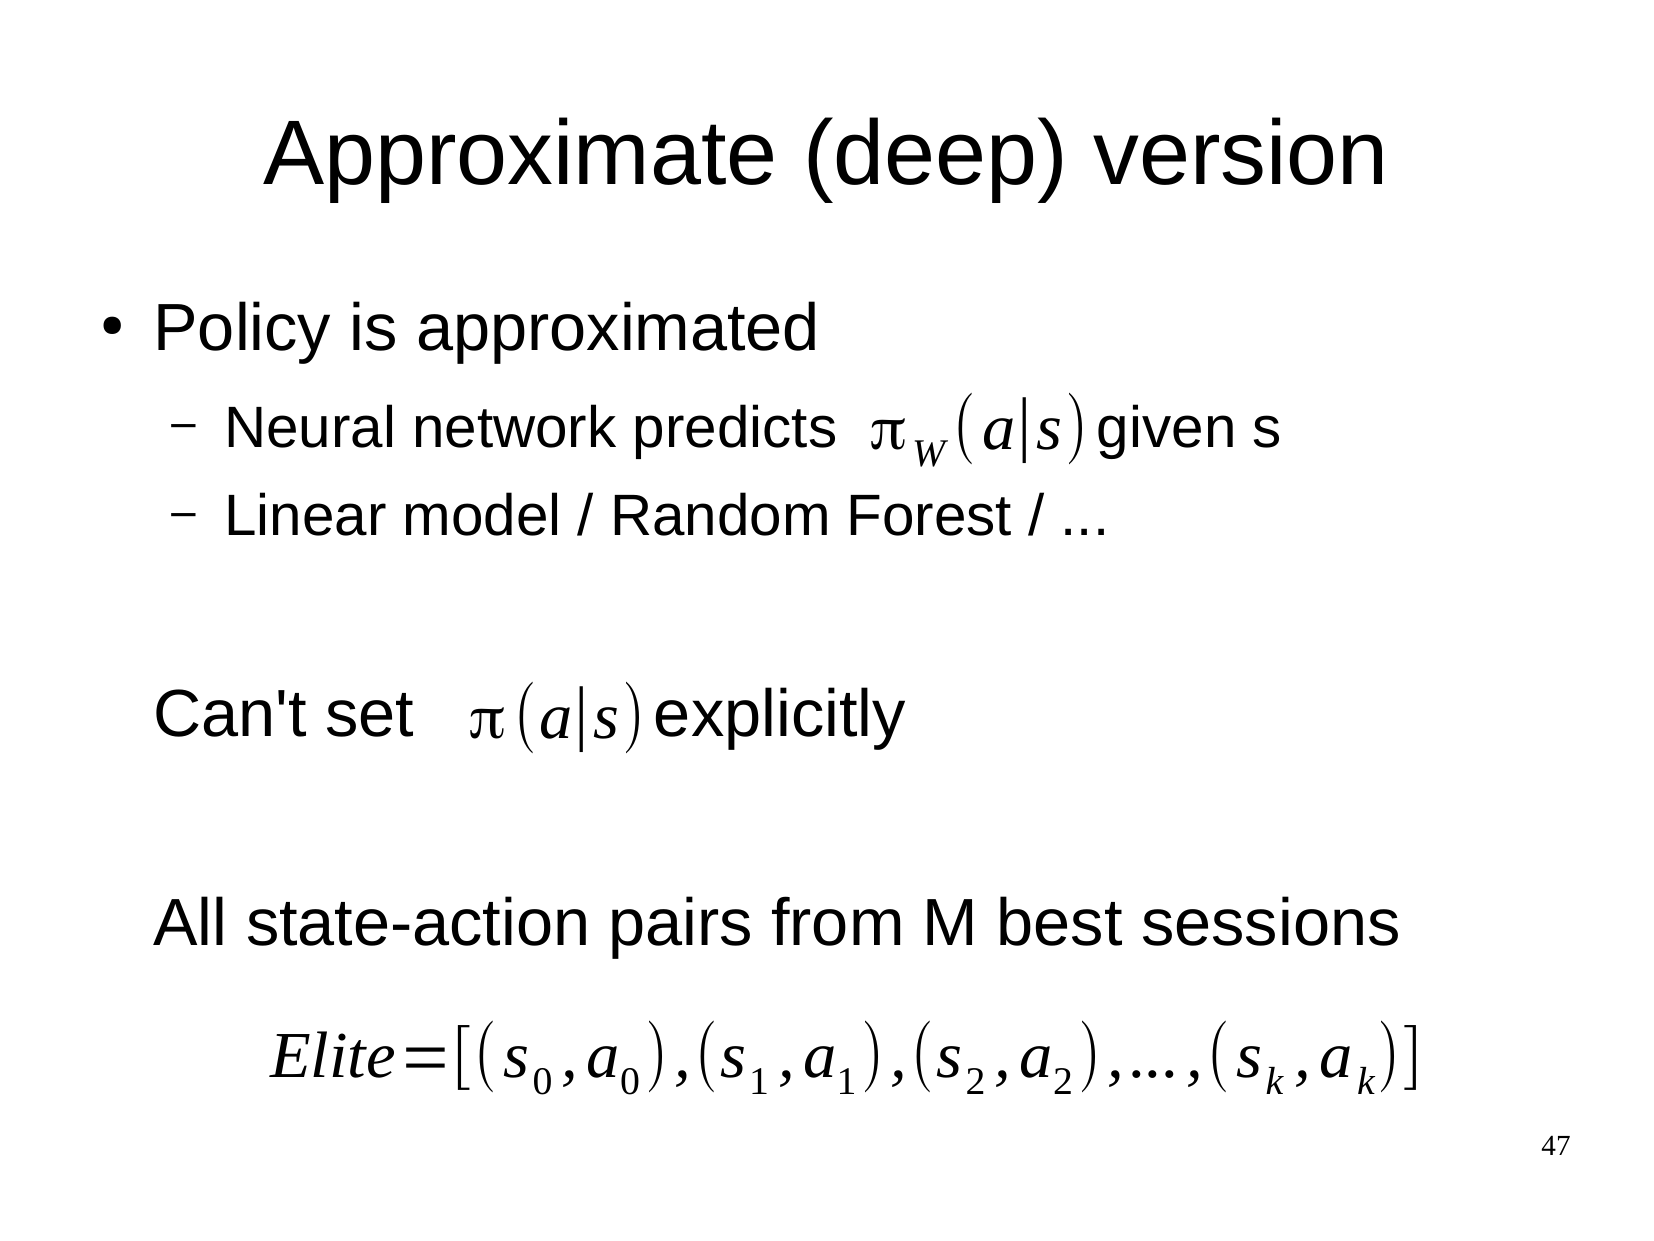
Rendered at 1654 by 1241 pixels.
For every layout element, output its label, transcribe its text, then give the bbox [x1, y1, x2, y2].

title Approximate (deep) version [82, 49, 1571, 257]
chart [452, 677, 663, 757]
chart [853, 388, 1103, 473]
list Policy is approximated Neural network predicts given s Linear model / Random Forest / ... Can't set explicitly All state-action pairs from M best sessions [82, 290, 1571, 1010]
chart [249, 1016, 1439, 1102]
